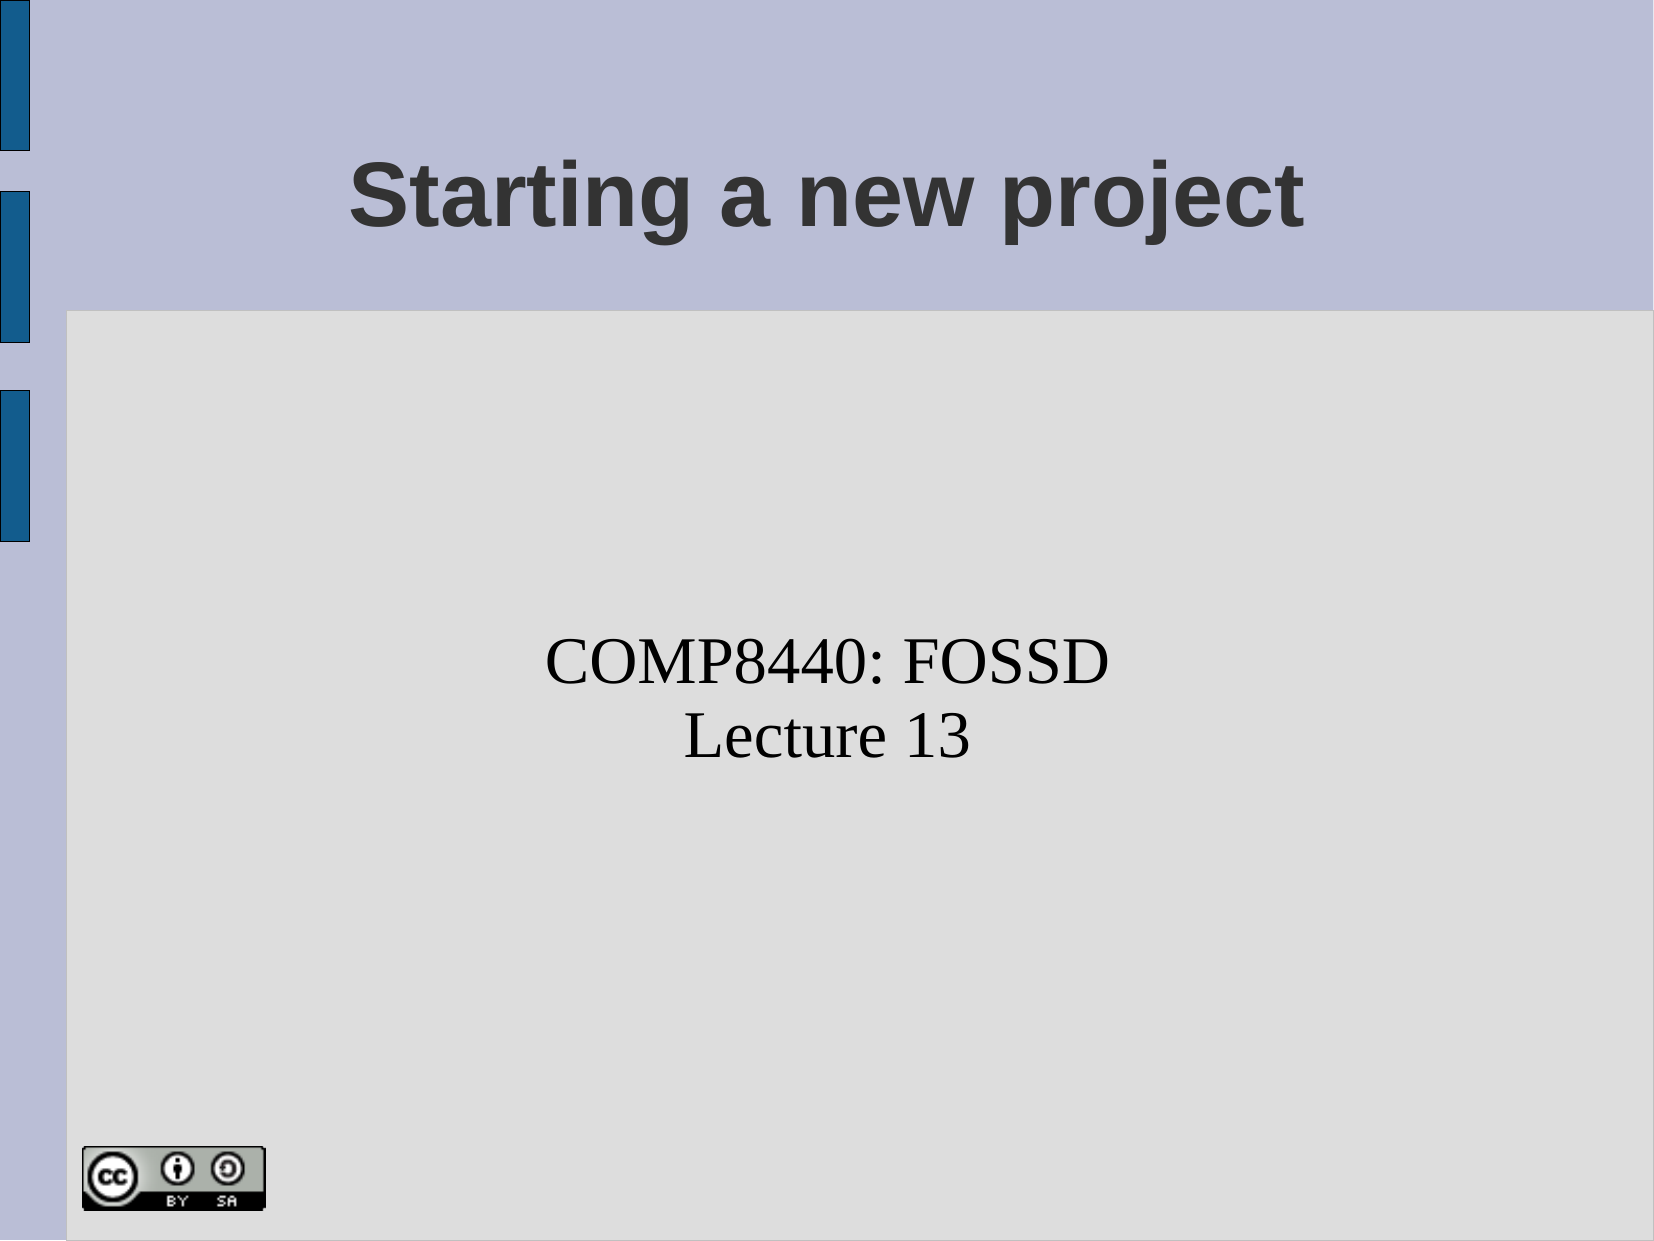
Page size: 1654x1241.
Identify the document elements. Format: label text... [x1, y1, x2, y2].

title Starting a new project [121, 91, 1534, 299]
picture [82, 1146, 266, 1211]
subtitle COMP8440: FOSSD Lecture 13 [121, 344, 1534, 1127]
